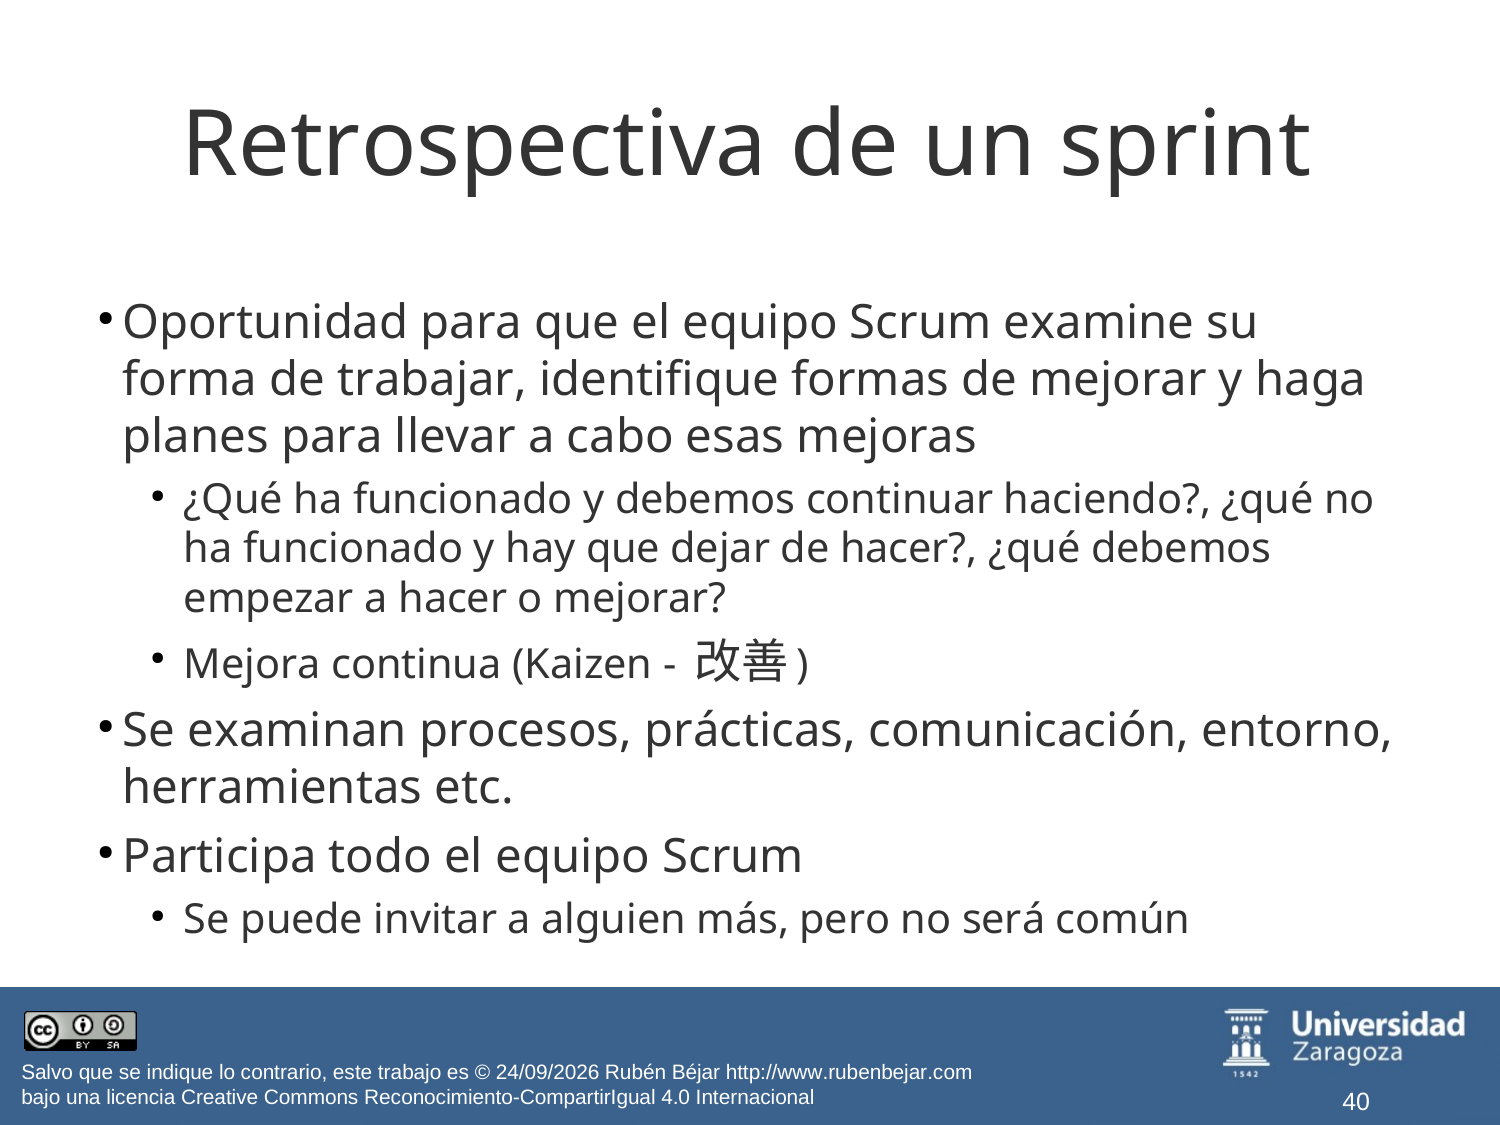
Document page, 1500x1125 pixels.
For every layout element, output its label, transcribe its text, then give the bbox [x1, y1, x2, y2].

list Oportunidad para que el equipo Scrum examine su forma de trabajar, identifique formas de mejorar y haga planes para llevar a cabo esas mejoras ¿Qué ha funcionado y debemos continuar haciendo?, ¿qué no ha funcionado y hay que dejar de hacer?, ¿qué debemos empezar a hacer o mejorar? Mejora continua (Kaizen - 改善) Se examinan procesos, prácticas, comunicación, entorno, herramientas etc. Participa todo el equipo Scrum Se puede invitar a alguien más, pero no será común [82, 283, 1418, 957]
picture [0, 987, 1500, 1125]
title Retrospectiva de un sprint [74, 21, 1420, 257]
